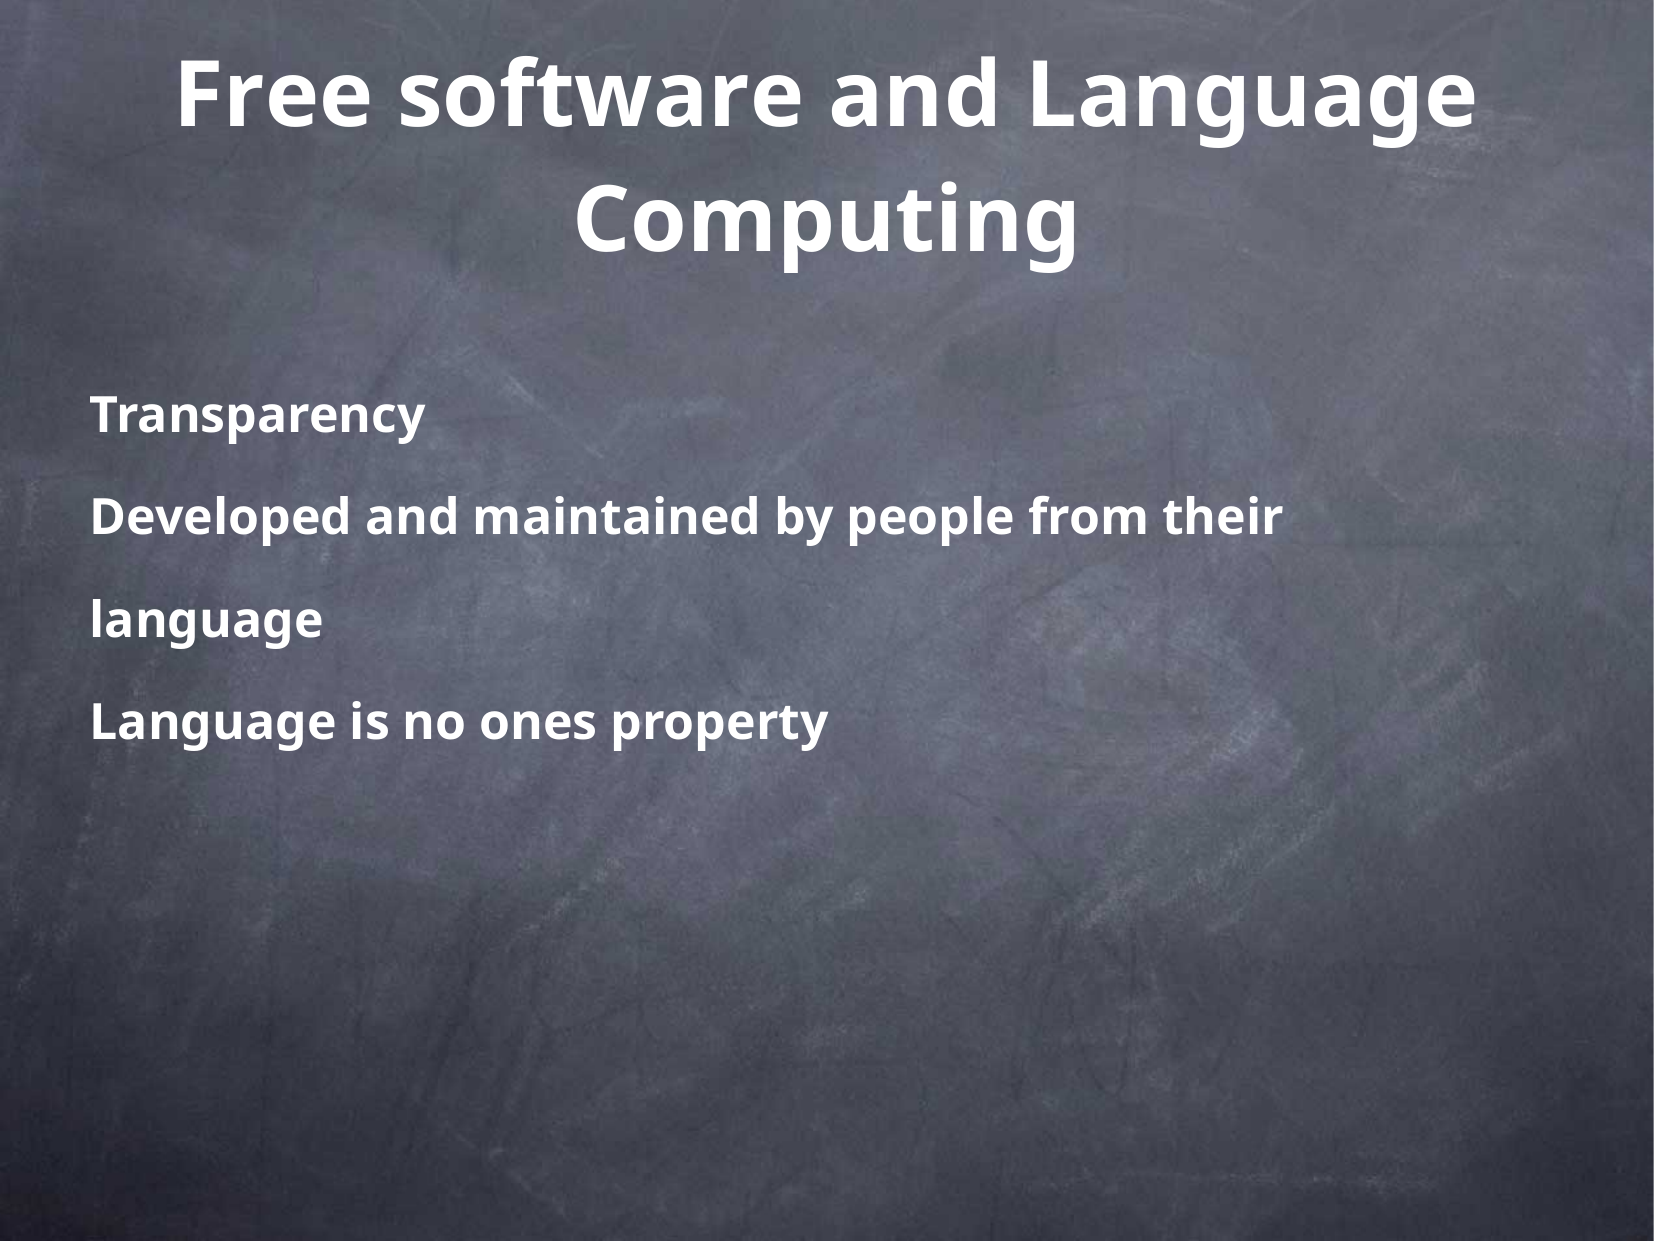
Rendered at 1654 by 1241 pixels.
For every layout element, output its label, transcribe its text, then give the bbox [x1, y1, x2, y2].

title Free software and Language Computing [82, 56, 1571, 250]
text_box Transparency Developed and maintained by people from their language Language is no ones property [75, 337, 1538, 902]
picture [0, 0, 1654, 1241]
